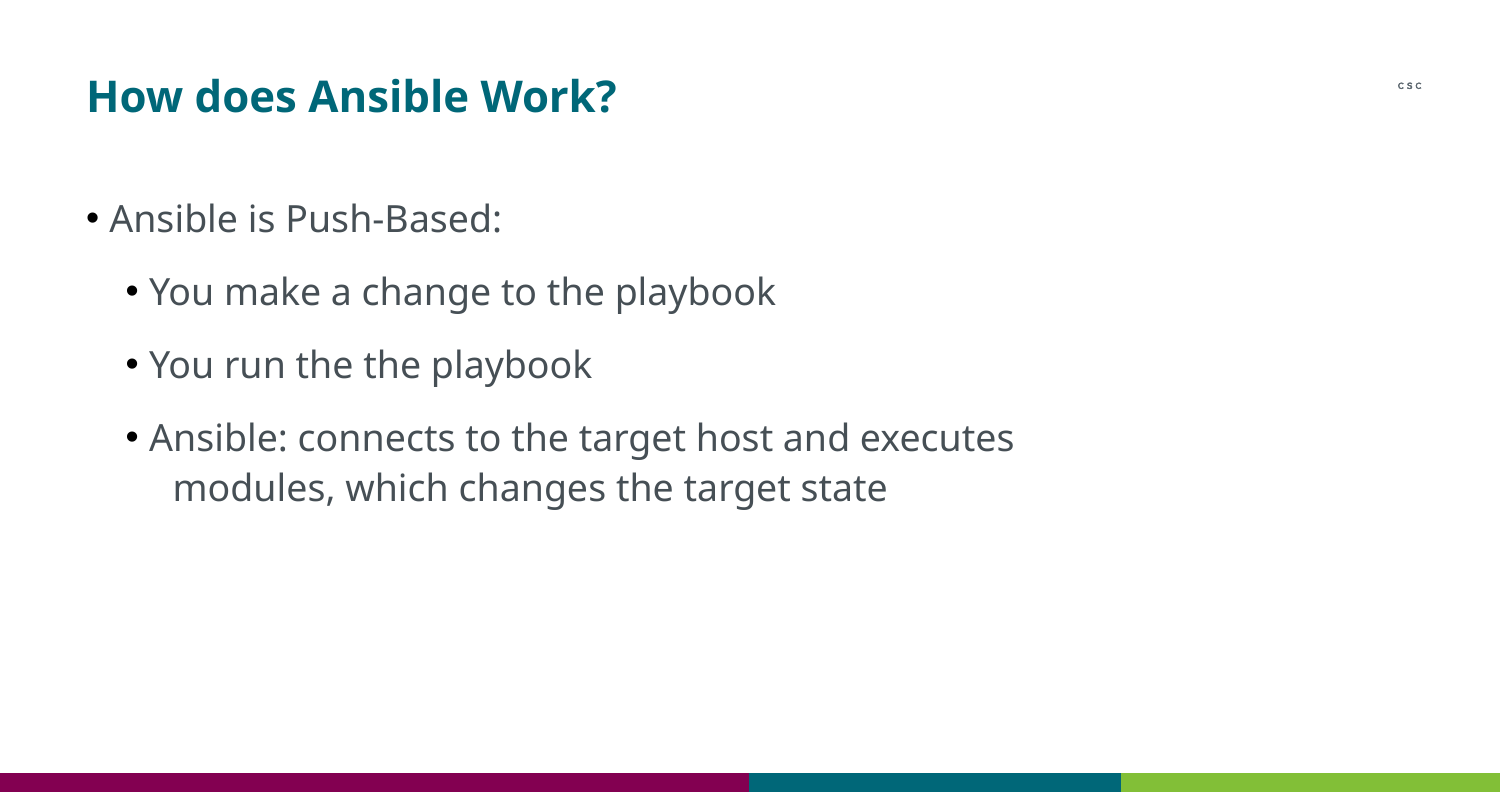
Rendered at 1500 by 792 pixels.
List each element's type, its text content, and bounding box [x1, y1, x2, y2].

list Ansible is Push-Based: You make a change to the playbook You run the the playbook Ansible: connects to the target host and executes modules, which changes the target state [75, 184, 1087, 708]
title How does Ansible Work? [75, 28, 1346, 161]
